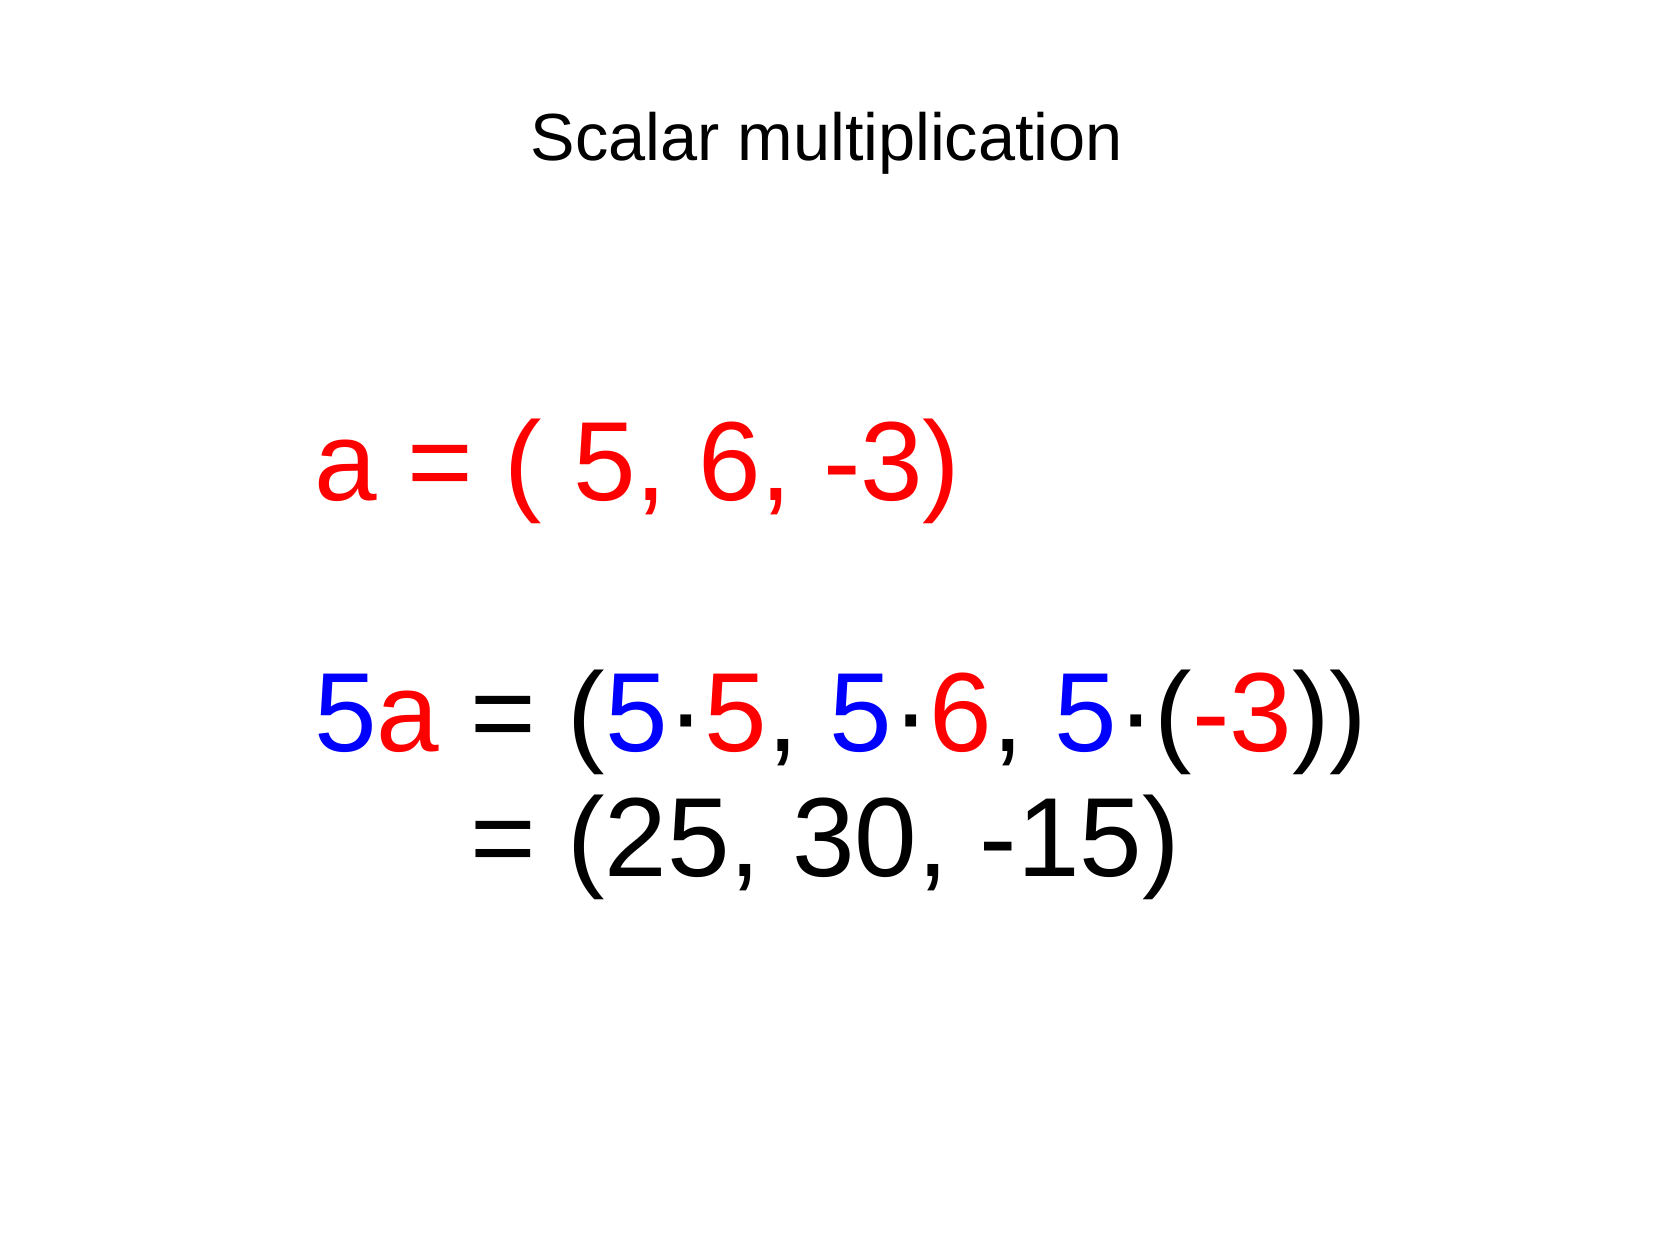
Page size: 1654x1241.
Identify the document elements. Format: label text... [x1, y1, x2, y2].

text_box a = ( 5, 6, -3) 5a = (5·5, 5·6, 5·(-3)) = (25, 30, -15) [299, 391, 1654, 908]
subtitle Scalar multiplication [82, 49, 1571, 226]
